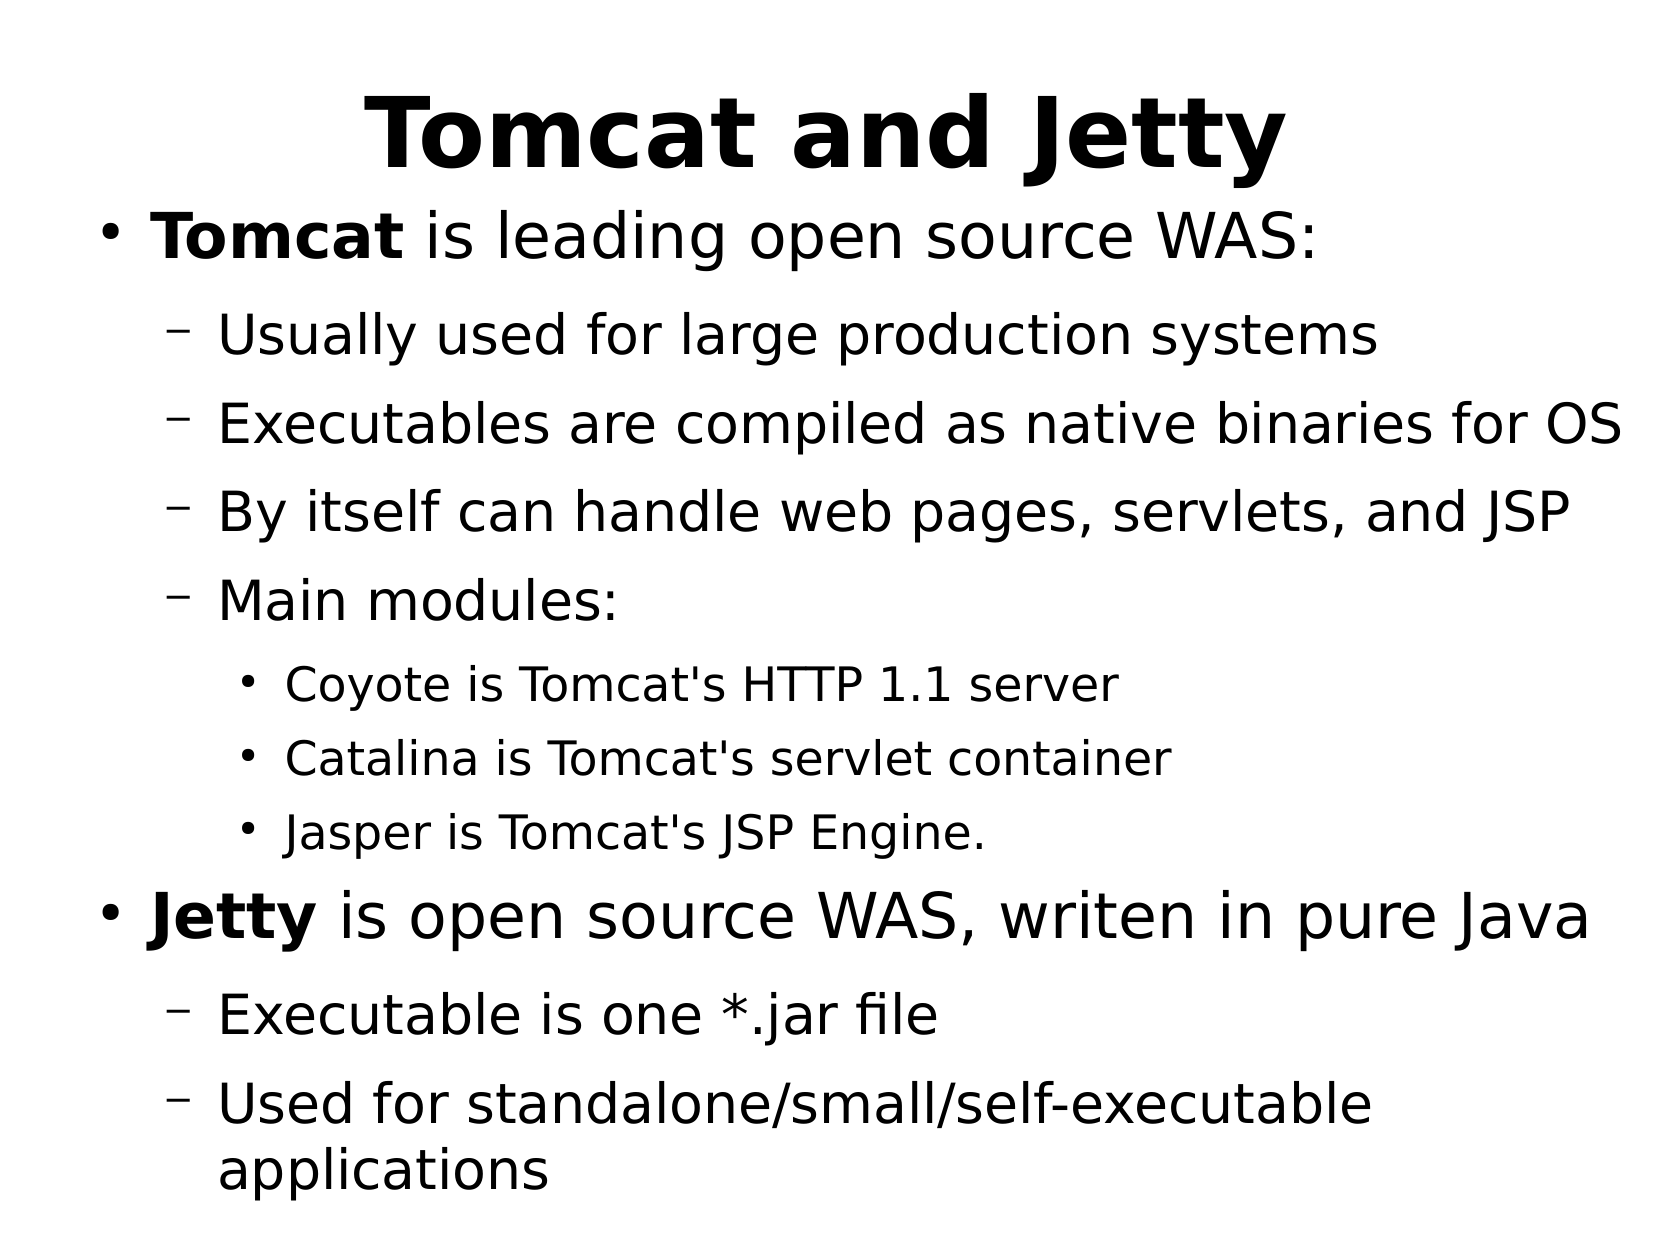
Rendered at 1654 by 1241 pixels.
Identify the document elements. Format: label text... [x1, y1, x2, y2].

title Tomcat and Jetty [82, 49, 1571, 195]
list Tomcat is leading open source WAS: Usually used for large production systems Executables are compiled as native binaries for OS By itself can handle web pages, servlets, and JSP Main modules: Coyote is Tomcat's HTTP 1.1 server Catalina is Tomcat's servlet container Jasper is Tomcat's JSP Engine. Jetty is open source WAS, writen in pure Java Executable is one *.jar file Used for standalone/small/self-executable applications [82, 195, 1630, 1217]
